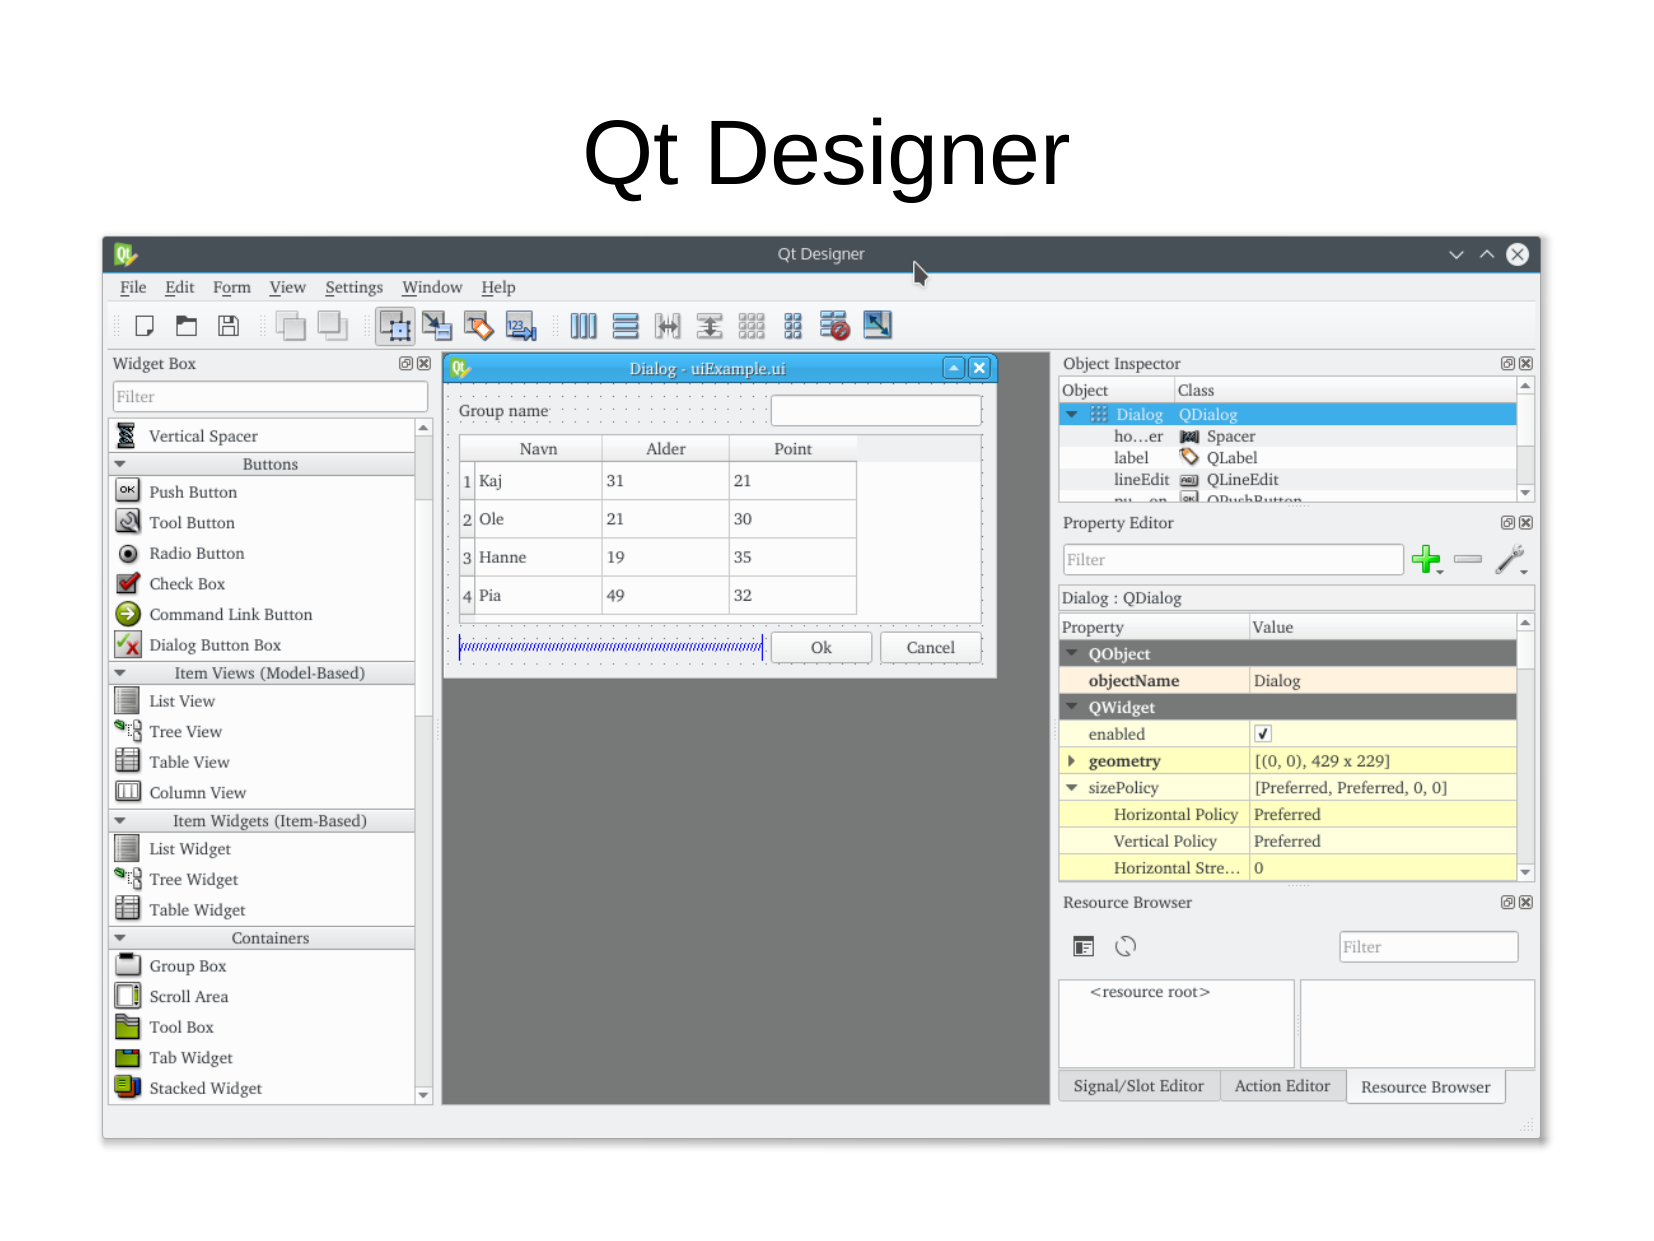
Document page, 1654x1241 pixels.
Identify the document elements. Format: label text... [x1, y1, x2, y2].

picture [90, 1010, 1561, 1159]
picture [90, 257, 1561, 290]
title Qt Designer [82, 49, 1571, 257]
subtitle [82, 290, 1571, 1010]
